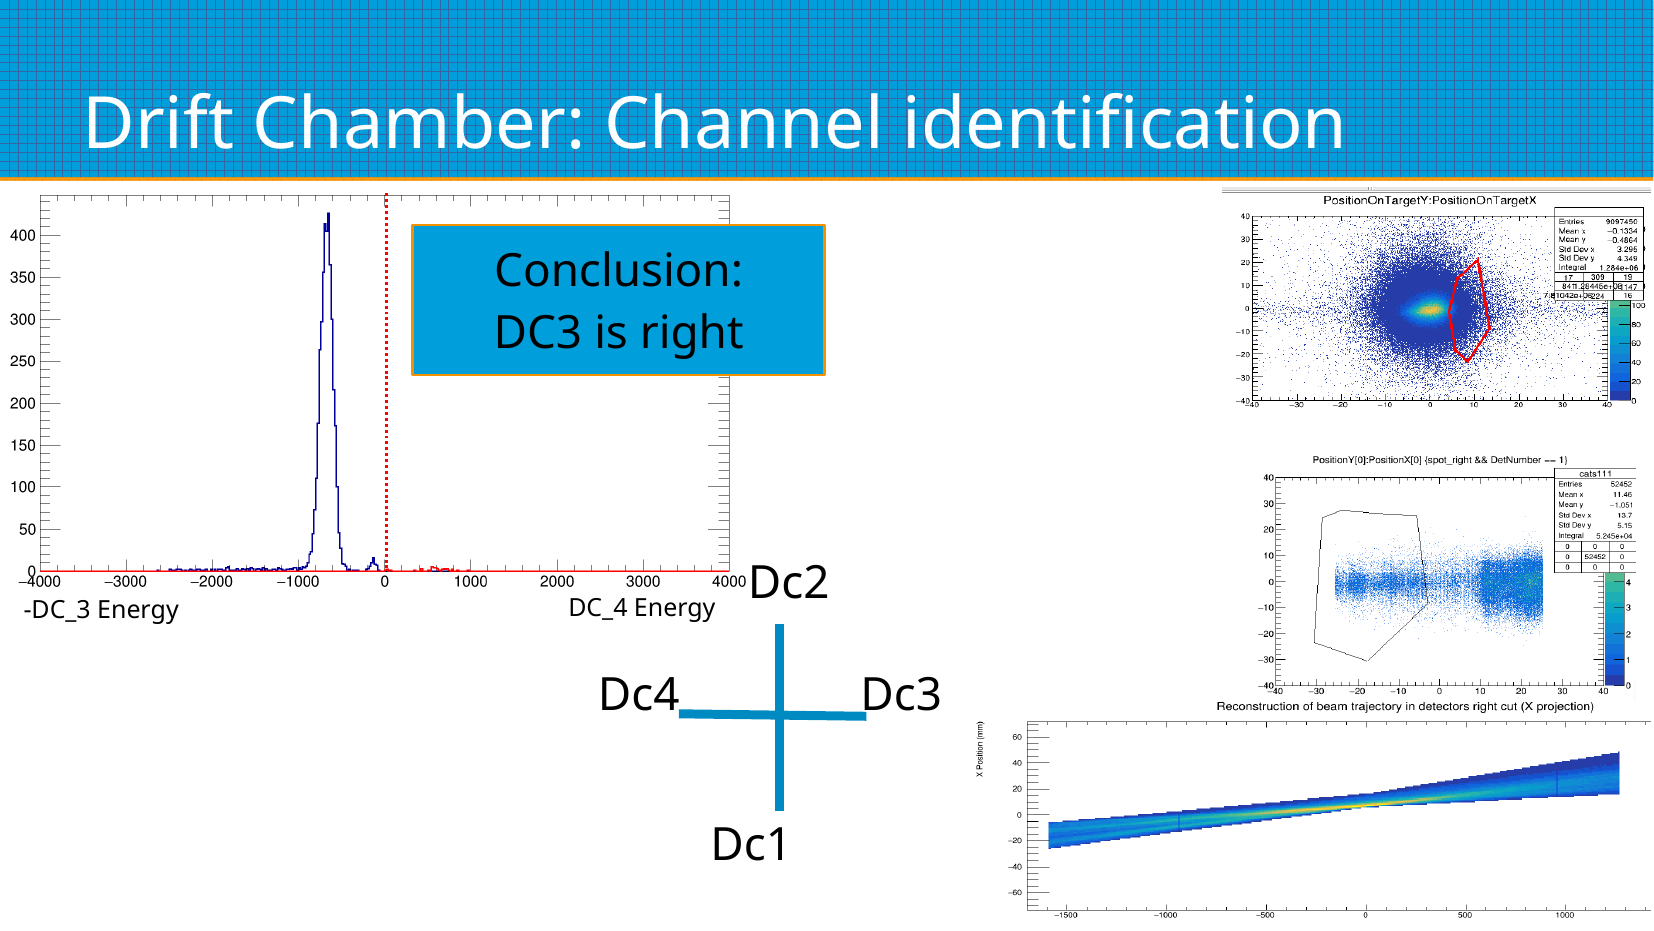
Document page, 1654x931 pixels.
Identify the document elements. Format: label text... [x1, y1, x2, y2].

text_box -DC_3 Energy [17, 540, 468, 678]
text_box DC_4 Energy [562, 538, 1013, 676]
picture [0, 187, 752, 598]
picture [975, 454, 1651, 931]
text_box Dc4 [592, 676, 780, 793]
text_box Dc3 [854, 655, 1043, 793]
text_box Dc2 [742, 676, 930, 681]
text_box Conclusion: DC3 is right [412, 225, 825, 376]
title Drift Chamber: Channel identification [82, 14, 1571, 171]
picture [1222, 187, 1651, 420]
text_box Dc1 [704, 805, 893, 931]
